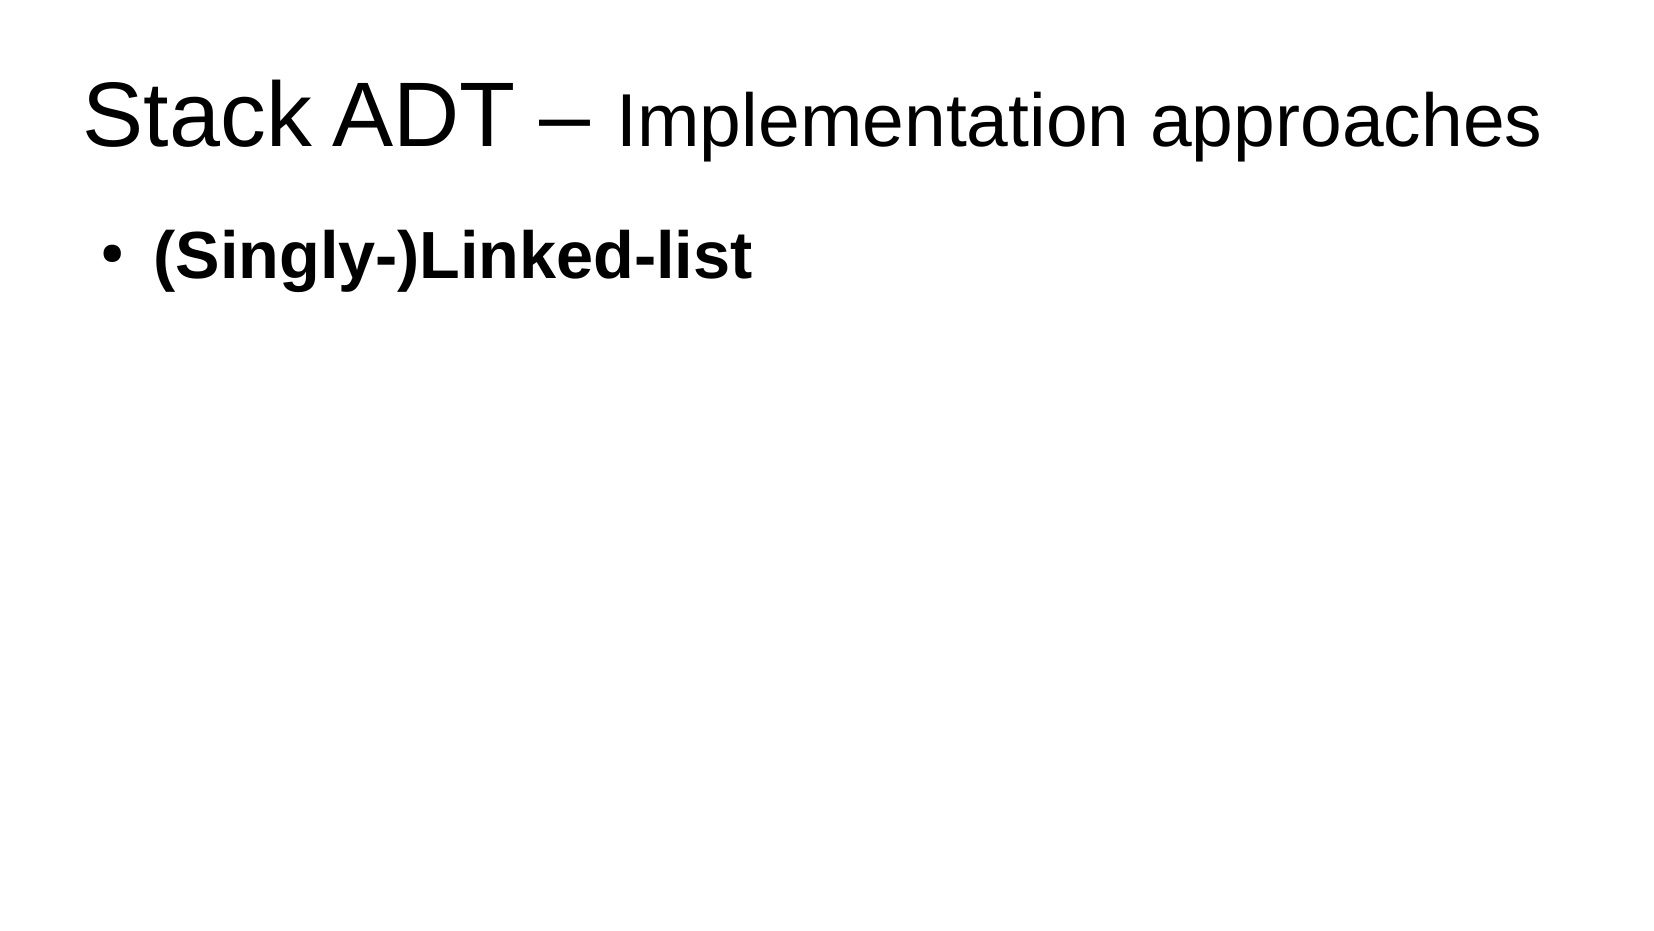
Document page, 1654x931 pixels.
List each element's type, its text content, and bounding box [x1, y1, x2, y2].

list (Singly-)Linked-list [82, 217, 1571, 758]
title Stack ADT – Implementation approaches [82, 37, 1571, 193]
